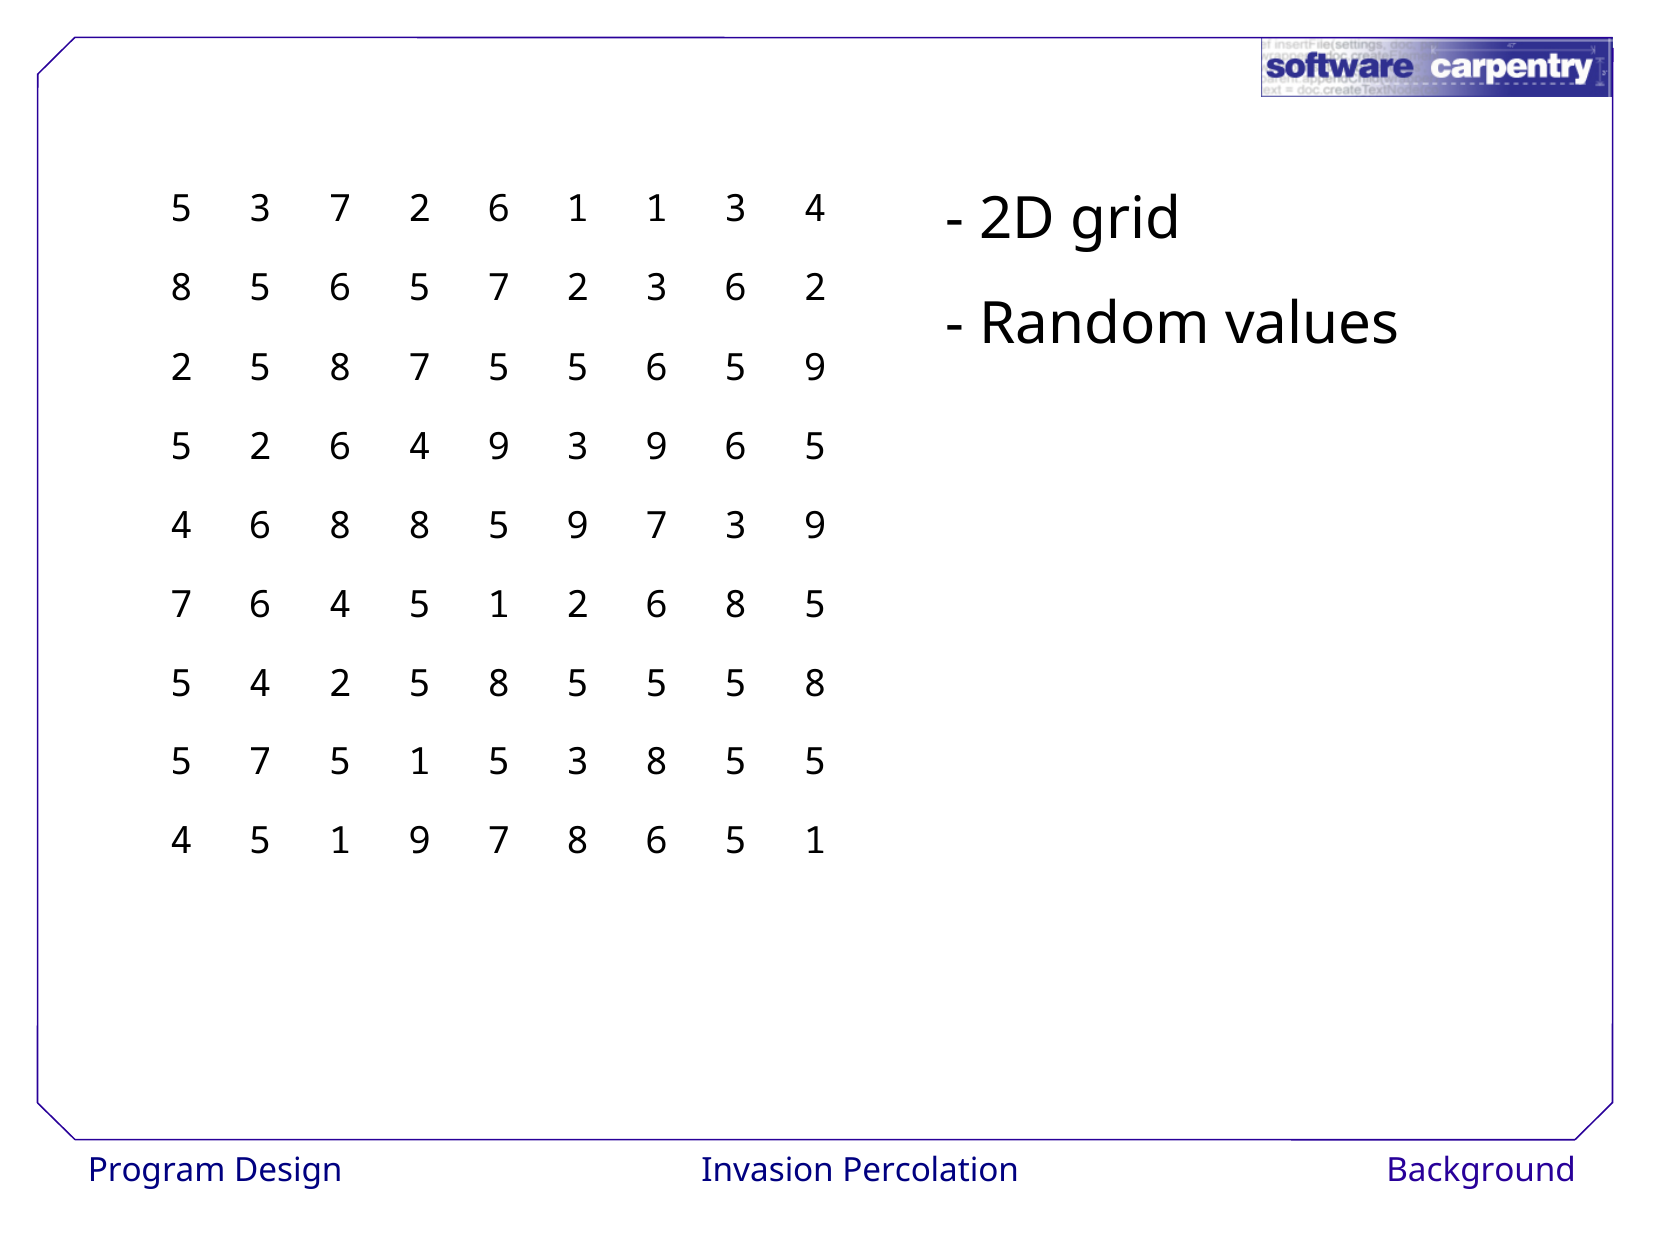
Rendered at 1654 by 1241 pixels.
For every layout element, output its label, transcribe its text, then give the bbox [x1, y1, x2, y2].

table_cell 5 [221, 799, 300, 878]
table_cell 8 [617, 720, 696, 799]
table_cell 3 [617, 245, 696, 326]
table_cell 8 [300, 483, 380, 562]
table_cell 9 [617, 404, 696, 483]
table_cell 6 [221, 483, 300, 562]
table_header 7 [300, 166, 380, 245]
table_cell 6 [221, 562, 300, 641]
table_cell 5 [696, 326, 775, 404]
table_cell 4 [142, 799, 221, 878]
table_cell 8 [142, 245, 221, 326]
table_cell 8 [300, 326, 380, 404]
table_cell 2 [775, 245, 855, 326]
table_cell 5 [696, 641, 775, 720]
table_cell 7 [459, 245, 538, 326]
table_header 5 [142, 166, 221, 245]
table_cell 3 [538, 404, 617, 483]
table_cell 5 [221, 326, 300, 404]
table_header 6 [459, 166, 538, 245]
table_cell 5 [142, 720, 221, 799]
table_header 2 [380, 166, 459, 245]
table_cell 5 [775, 404, 855, 483]
table_cell 9 [538, 483, 617, 562]
table_header 1 [617, 166, 696, 245]
table_cell 2 [300, 641, 380, 720]
table_cell 2 [221, 404, 300, 483]
table_cell 4 [221, 641, 300, 720]
table_header 3 [696, 166, 775, 245]
table_cell 8 [696, 562, 775, 641]
table_cell 5 [696, 720, 775, 799]
table_cell 6 [696, 404, 775, 483]
table_cell 5 [696, 799, 775, 878]
text_box - 2D grid - Random values [930, 137, 1415, 364]
table_cell 6 [617, 326, 696, 404]
table_cell 9 [775, 483, 855, 562]
table_cell 5 [459, 720, 538, 799]
table_cell 4 [380, 404, 459, 483]
table_cell 7 [142, 562, 221, 641]
table_cell 8 [538, 799, 617, 878]
table_cell 2 [142, 326, 221, 404]
table_cell 9 [380, 799, 459, 878]
picture [1261, 39, 1613, 97]
table_cell 5 [459, 326, 538, 404]
table_cell 5 [380, 562, 459, 641]
table_header 3 [221, 166, 300, 245]
table_cell 3 [696, 483, 775, 562]
table_cell 6 [617, 562, 696, 641]
table_cell 5 [142, 641, 221, 720]
table_cell 8 [459, 641, 538, 720]
table_cell 1 [300, 799, 380, 878]
table_cell 1 [380, 720, 459, 799]
table_cell 7 [459, 799, 538, 878]
table_cell 5 [142, 404, 221, 483]
table_cell 6 [300, 404, 380, 483]
table_cell 5 [538, 326, 617, 404]
table_header 4 [775, 166, 855, 245]
table_cell 5 [380, 641, 459, 720]
table_cell 7 [221, 720, 300, 799]
table_cell 4 [142, 483, 221, 562]
table_cell 5 [538, 641, 617, 720]
table_cell 5 [300, 720, 380, 799]
table_cell 7 [617, 483, 696, 562]
table_cell 5 [221, 245, 300, 326]
table_cell 5 [775, 562, 855, 641]
table_header 1 [538, 166, 617, 245]
table_cell 1 [775, 799, 855, 878]
table_cell 1 [459, 562, 538, 641]
table_cell 6 [617, 799, 696, 878]
table_cell 9 [775, 326, 855, 404]
table_cell 8 [380, 483, 459, 562]
table_cell 5 [380, 245, 459, 326]
table_cell 5 [775, 720, 855, 799]
table_cell 7 [380, 326, 459, 404]
table_cell 5 [617, 641, 696, 720]
table_cell 6 [696, 245, 775, 326]
table_cell 2 [538, 245, 617, 326]
table_cell 5 [459, 483, 538, 562]
table_cell 8 [775, 641, 855, 720]
table_cell 3 [538, 720, 617, 799]
table_cell 9 [459, 404, 538, 483]
table_cell 6 [300, 245, 380, 326]
table_cell 2 [538, 562, 617, 641]
table_cell 4 [300, 562, 380, 641]
